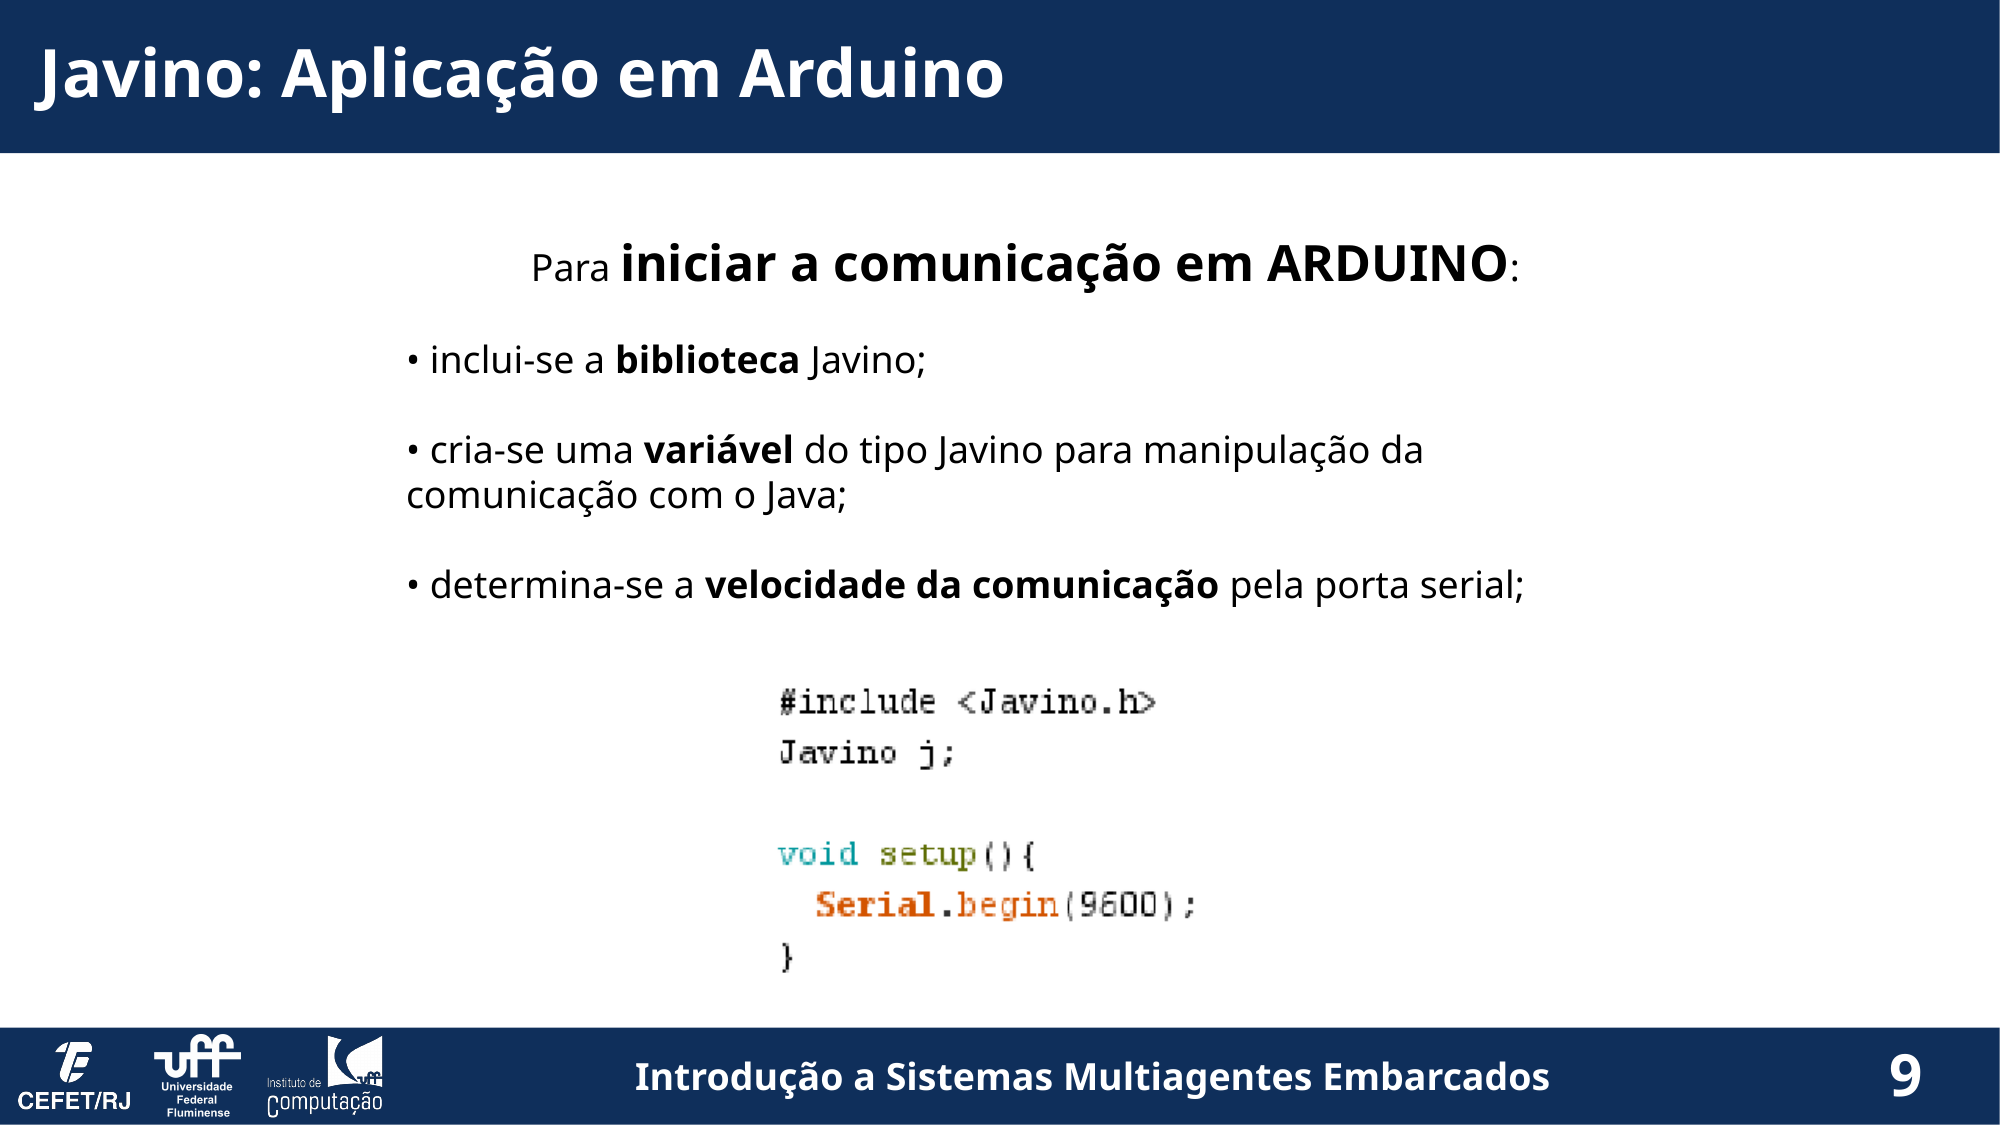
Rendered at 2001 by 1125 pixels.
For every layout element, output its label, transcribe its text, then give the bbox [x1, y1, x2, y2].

text_box Para iniciar a comunicação em ARDUINO: • inclui-se a biblioteca Javino; • cria-se uma variável do tipo Javino para manipulação da comunicação com o Java; • determina-se a velocidade da comunicação pela porta serial; [391, 224, 1670, 646]
text_box Javino: Aplicação em Arduino [25, 23, 2000, 119]
picture [265, 1033, 384, 1118]
picture [18, 1021, 130, 1125]
picture [761, 681, 1234, 987]
picture [153, 1033, 242, 1122]
